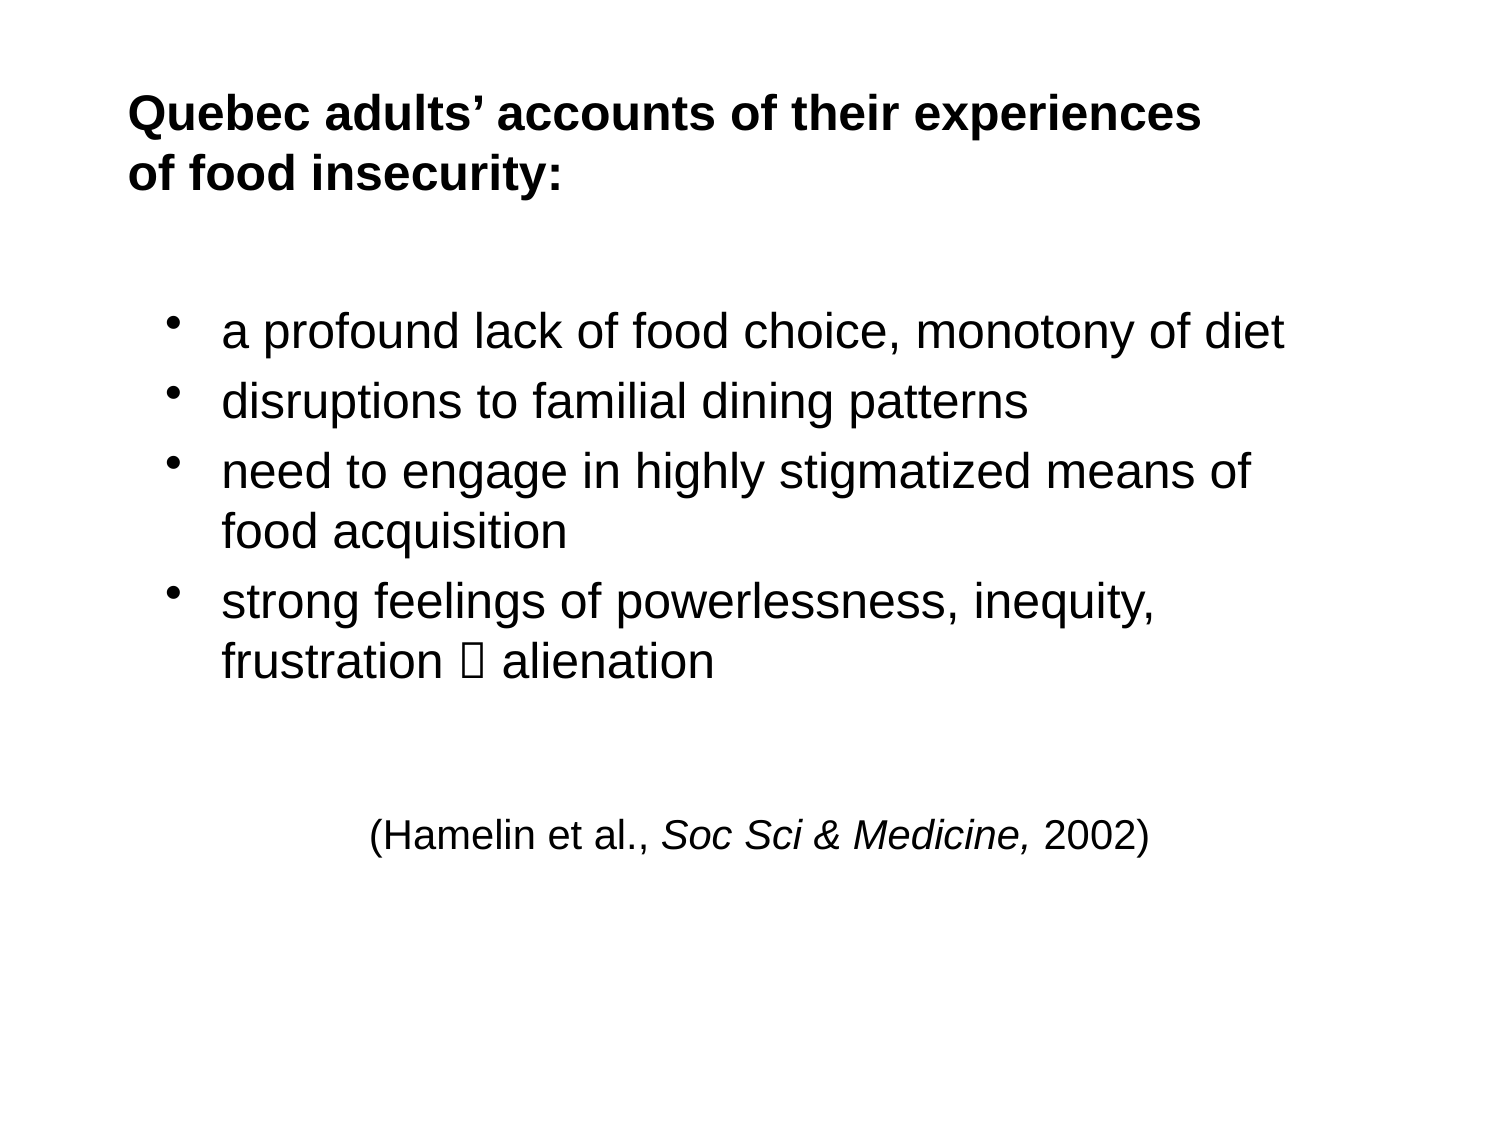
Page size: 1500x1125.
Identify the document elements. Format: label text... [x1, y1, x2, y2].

title Quebec adults’ accounts of their experiences of food insecurity: [112, 37, 1266, 244]
list a profound lack of food choice, monotony of diet disruptions to familial dining patterns need to engage in highly stigmatized means of food acquisition strong feelings of powerlessness, inequity, frustration  alienation (Hamelin et al., Soc Sci & Medicine, 2002) [150, 290, 1375, 1048]
